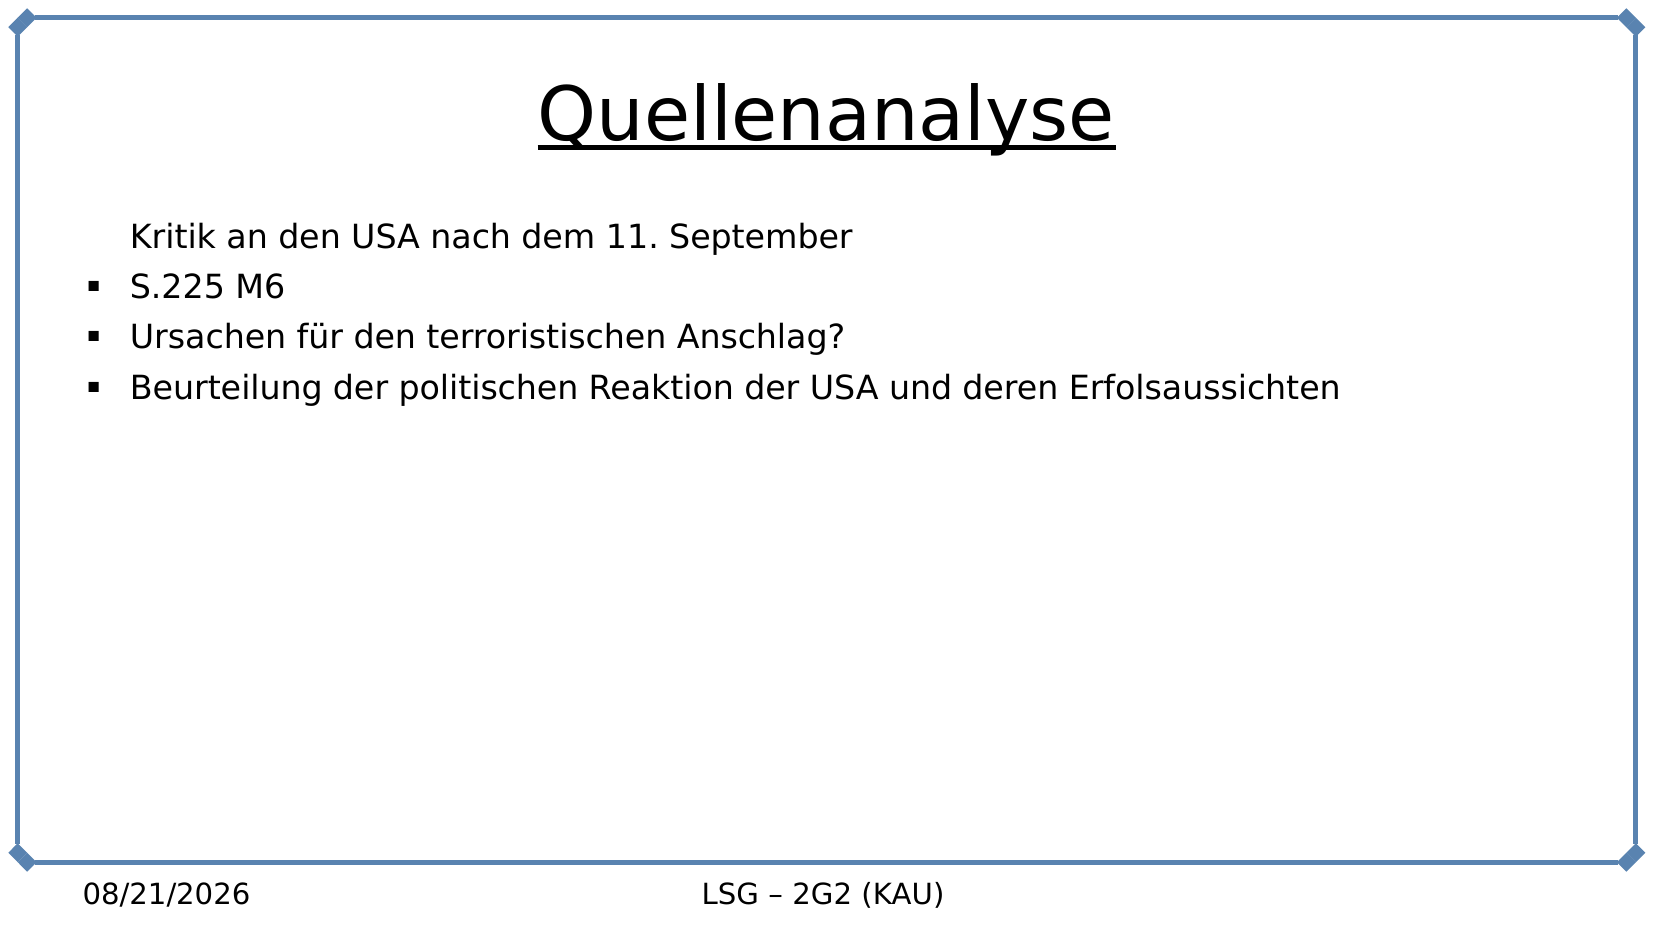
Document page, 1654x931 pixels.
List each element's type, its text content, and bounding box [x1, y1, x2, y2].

title Quellenanalyse [82, 37, 1571, 193]
list Kritik an den USA nach dem 11. September S.225 M6 Ursachen für den terroristischen Anschlag? Beurteilung der politischen Reaktion der USA und deren Erfolsaussichten [82, 217, 1571, 758]
